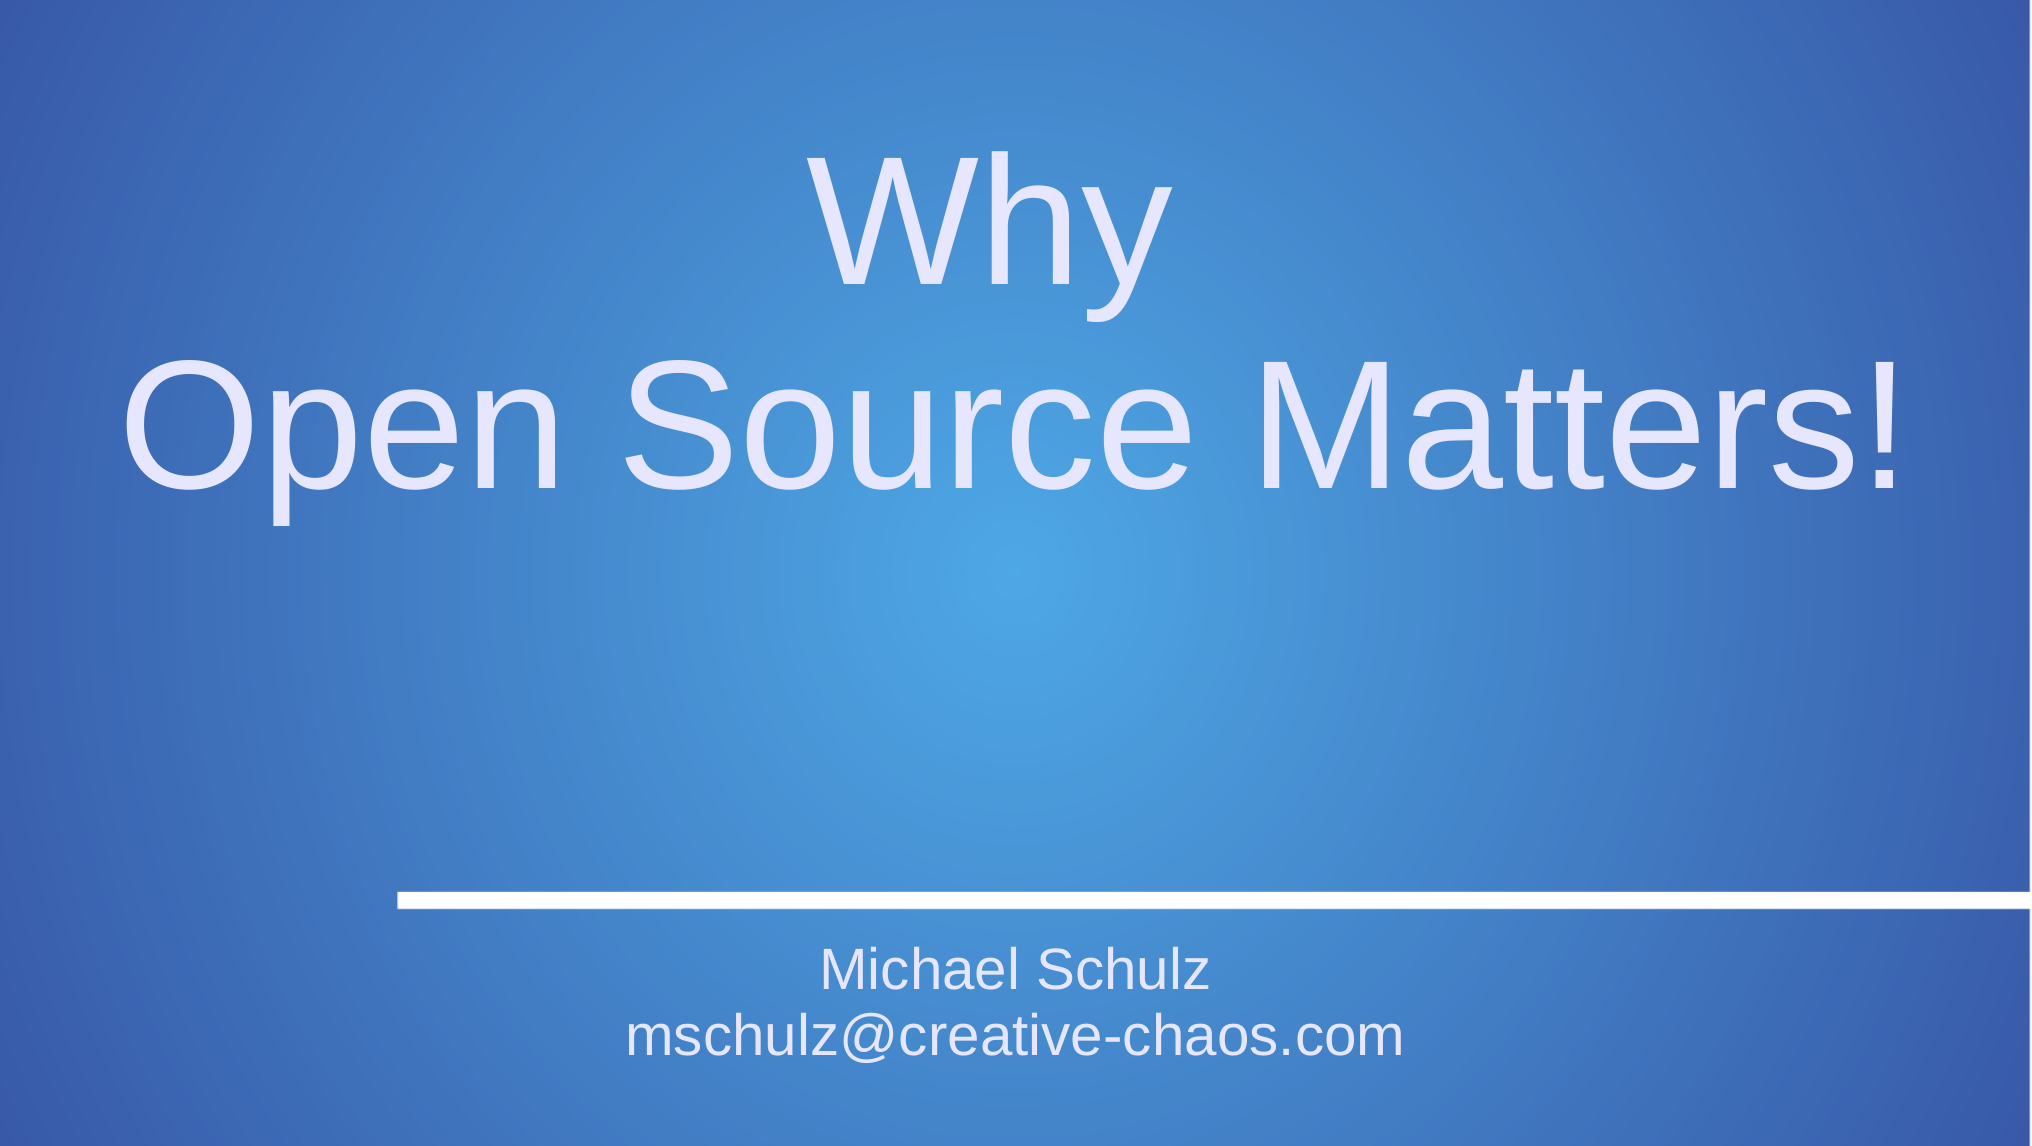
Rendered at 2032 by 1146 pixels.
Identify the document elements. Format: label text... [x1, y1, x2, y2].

subtitle Why Open Source Matters! Michael Schulz mschulz@creative-chaos.com [101, 118, 1930, 1068]
picture [0, 0, 2032, 1146]
